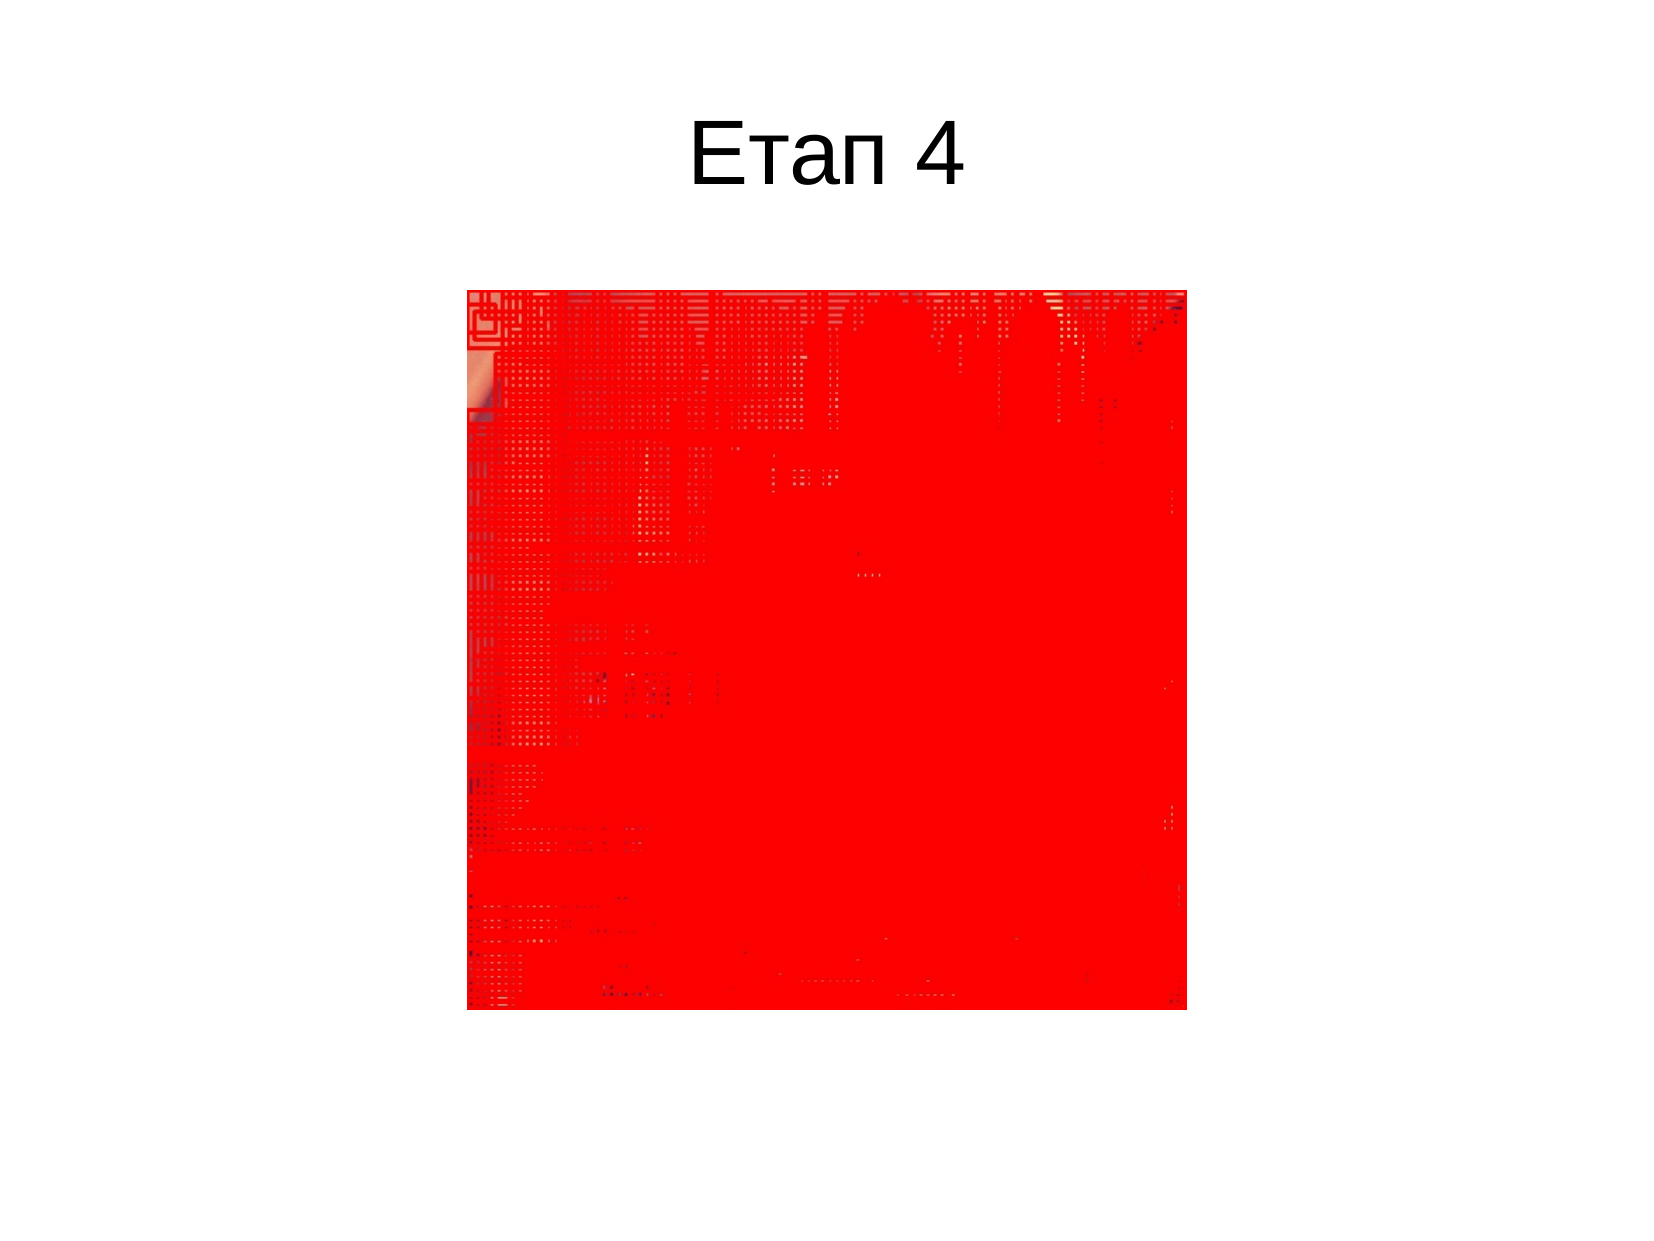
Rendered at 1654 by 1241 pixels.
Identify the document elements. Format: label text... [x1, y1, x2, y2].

title Етап 4 [82, 49, 1571, 257]
picture [467, 290, 1187, 1010]
